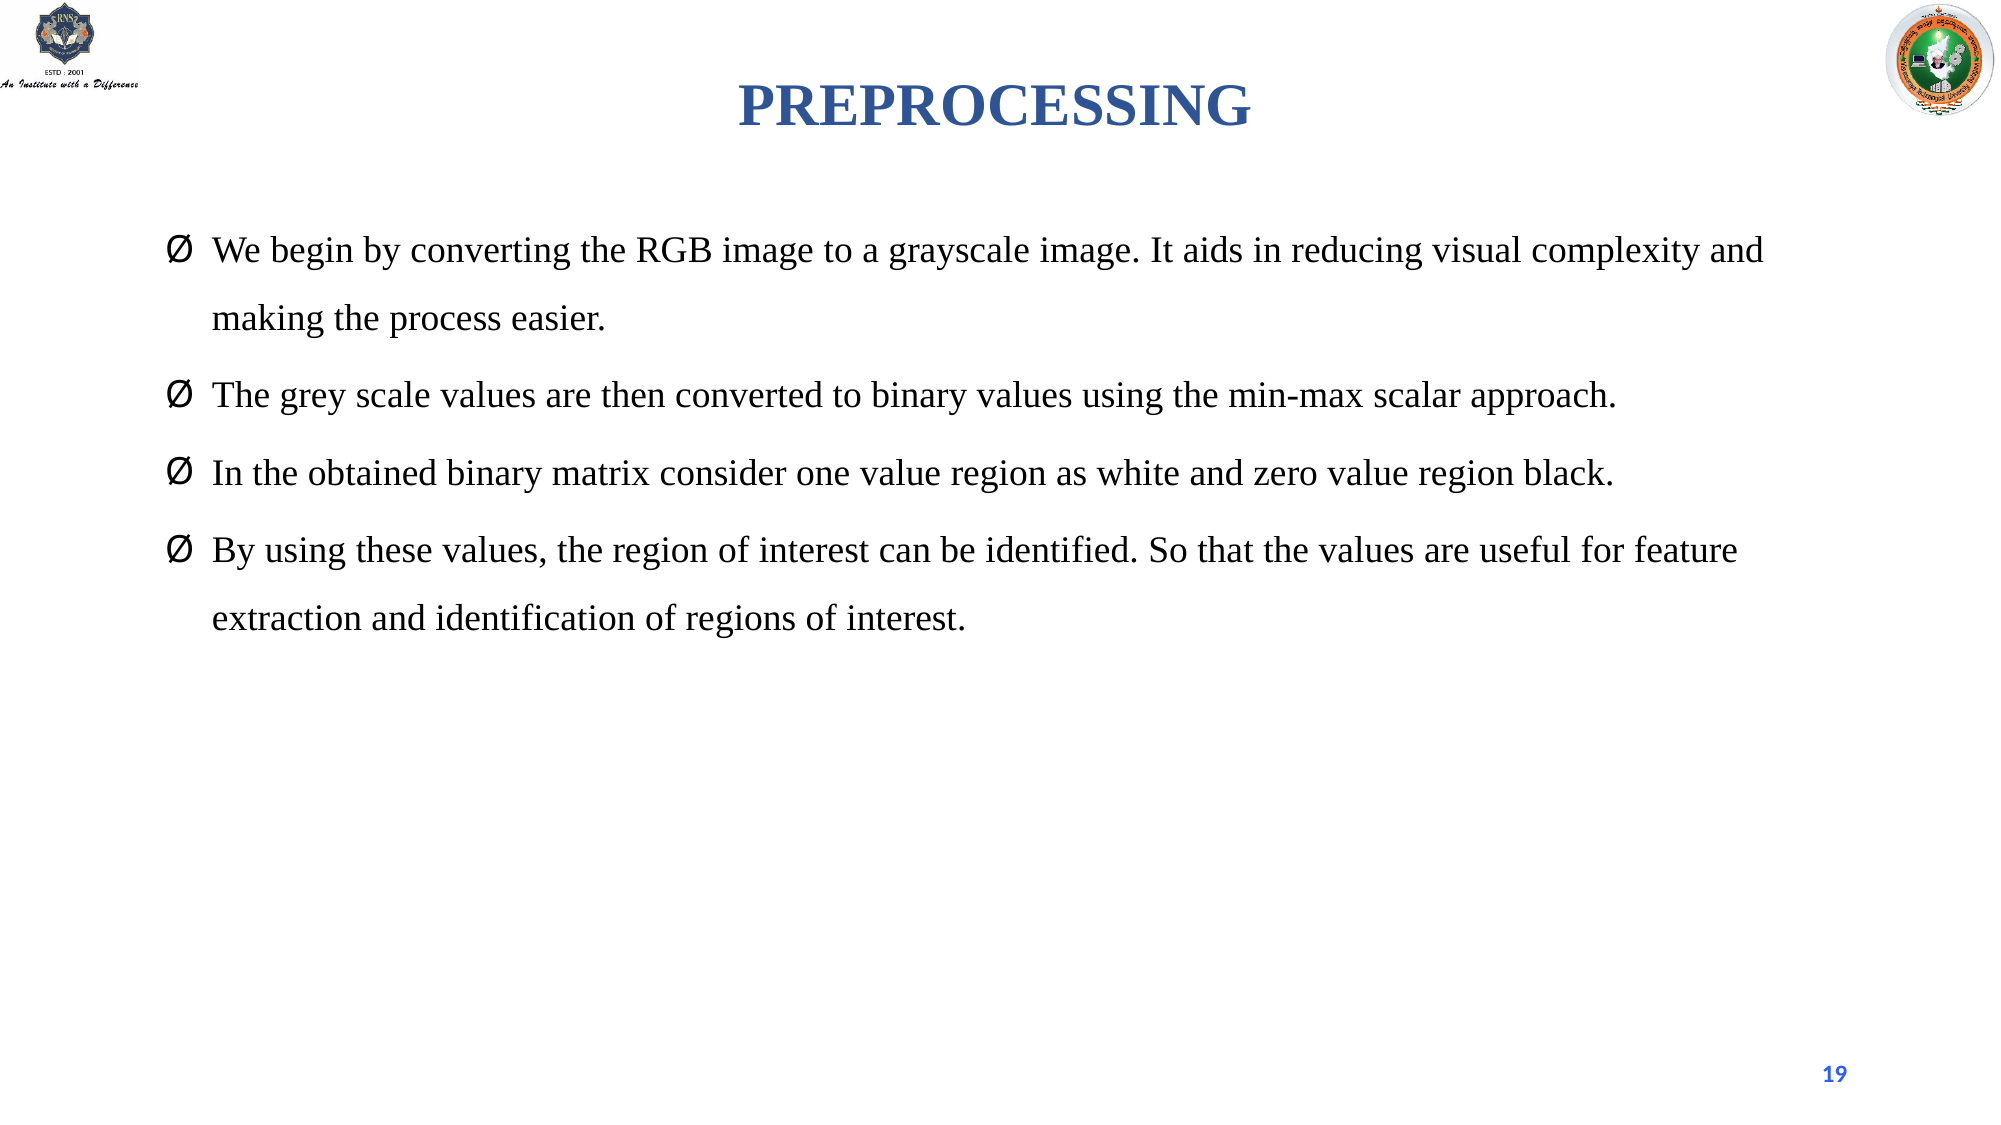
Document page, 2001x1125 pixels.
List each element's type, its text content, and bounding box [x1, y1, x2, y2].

picture [0, 0, 138, 90]
slide_number <number> [1412, 1042, 1863, 1103]
picture [1882, 2, 1997, 117]
list We begin by converting the RGB image to a grayscale image. It aids in reducing visual complexity and making the process easier. The grey scale values are then converted to binary values using the min-max scalar approach. In the obtained binary matrix consider one value region as white and zero value region black. By using these values, the region of interest can be identified. So that the values are useful for feature extraction and identification of regions of interest. [137, 195, 1863, 1022]
title Preprocessing [137, 59, 1863, 174]
